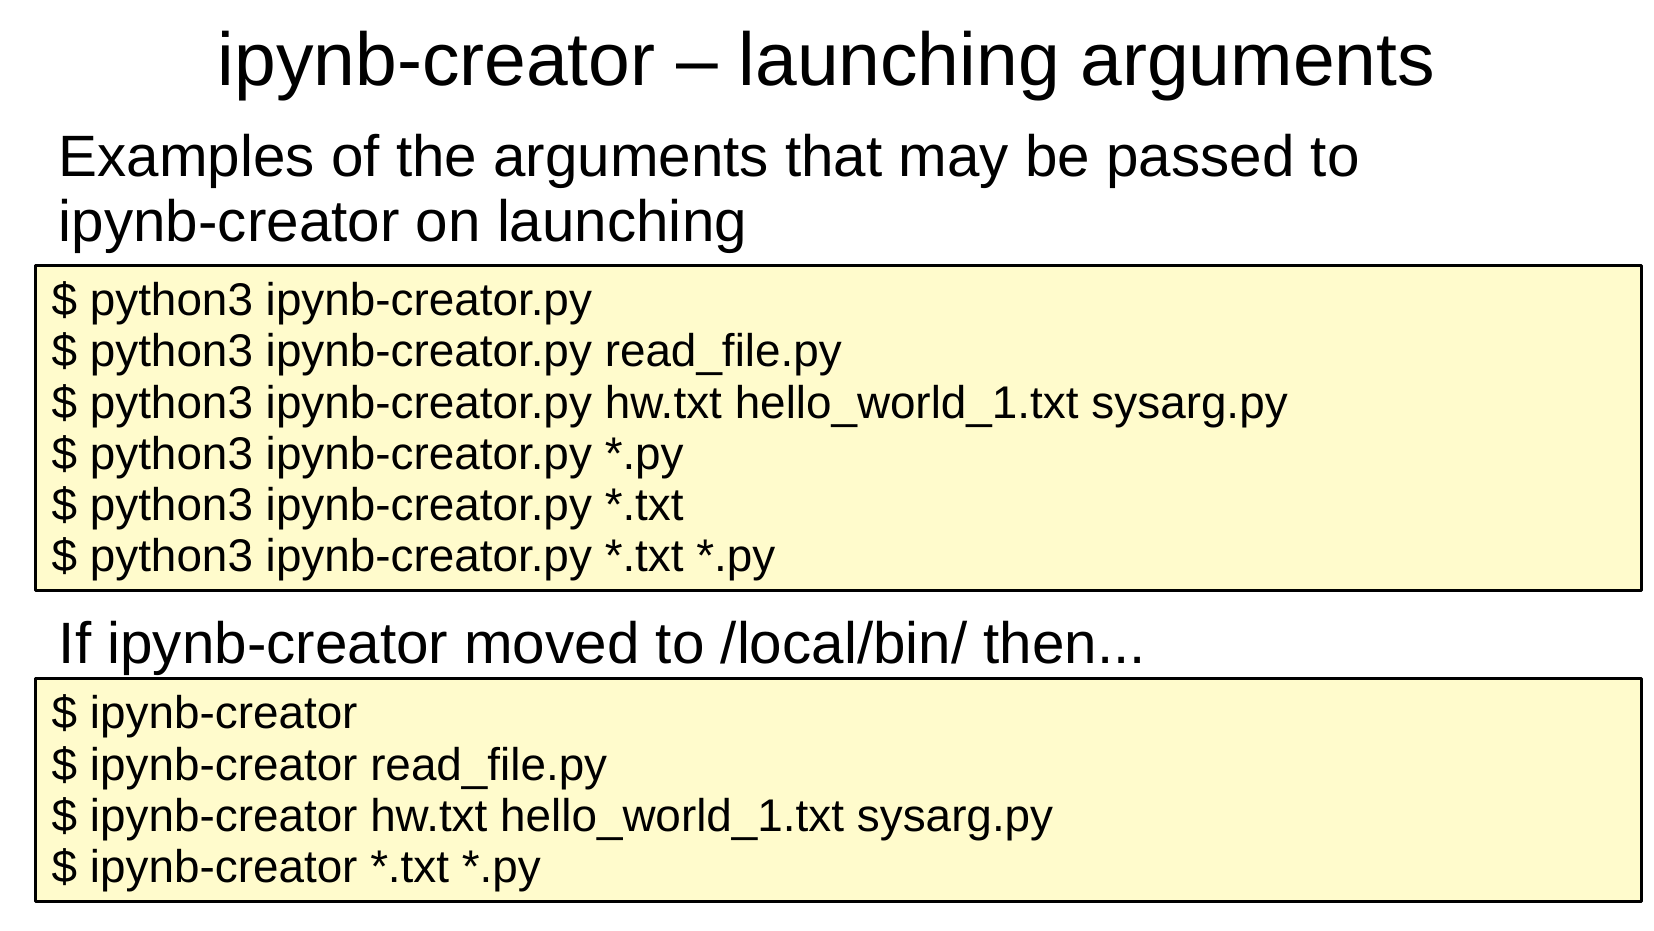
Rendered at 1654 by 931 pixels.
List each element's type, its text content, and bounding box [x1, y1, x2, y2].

title ipynb-creator – launching arguments [82, 13, 1571, 107]
text_box $ python3 ipynb-creator.py $ python3 ipynb-creator.py read_file.py $ python3 ipynb-creator.py hw.txt hello_world_1.txt sysarg.py $ python3 ipynb-creator.py *.py $ python3 ipynb-creator.py *.txt $ python3 ipynb-creator.py *.txt *.py [35, 265, 1642, 591]
text_box $ ipynb-creator $ ipynb-creator read_file.py $ ipynb-creator hw.txt hello_world_1.txt sysarg.py $ ipynb-creator *.txt *.py [35, 678, 1642, 902]
text_box If ipynb-creator moved to /local/bin/ then... [59, 611, 1548, 677]
text_box Examples of the arguments that may be passed to ipynb-creator on launching [59, 118, 1548, 260]
